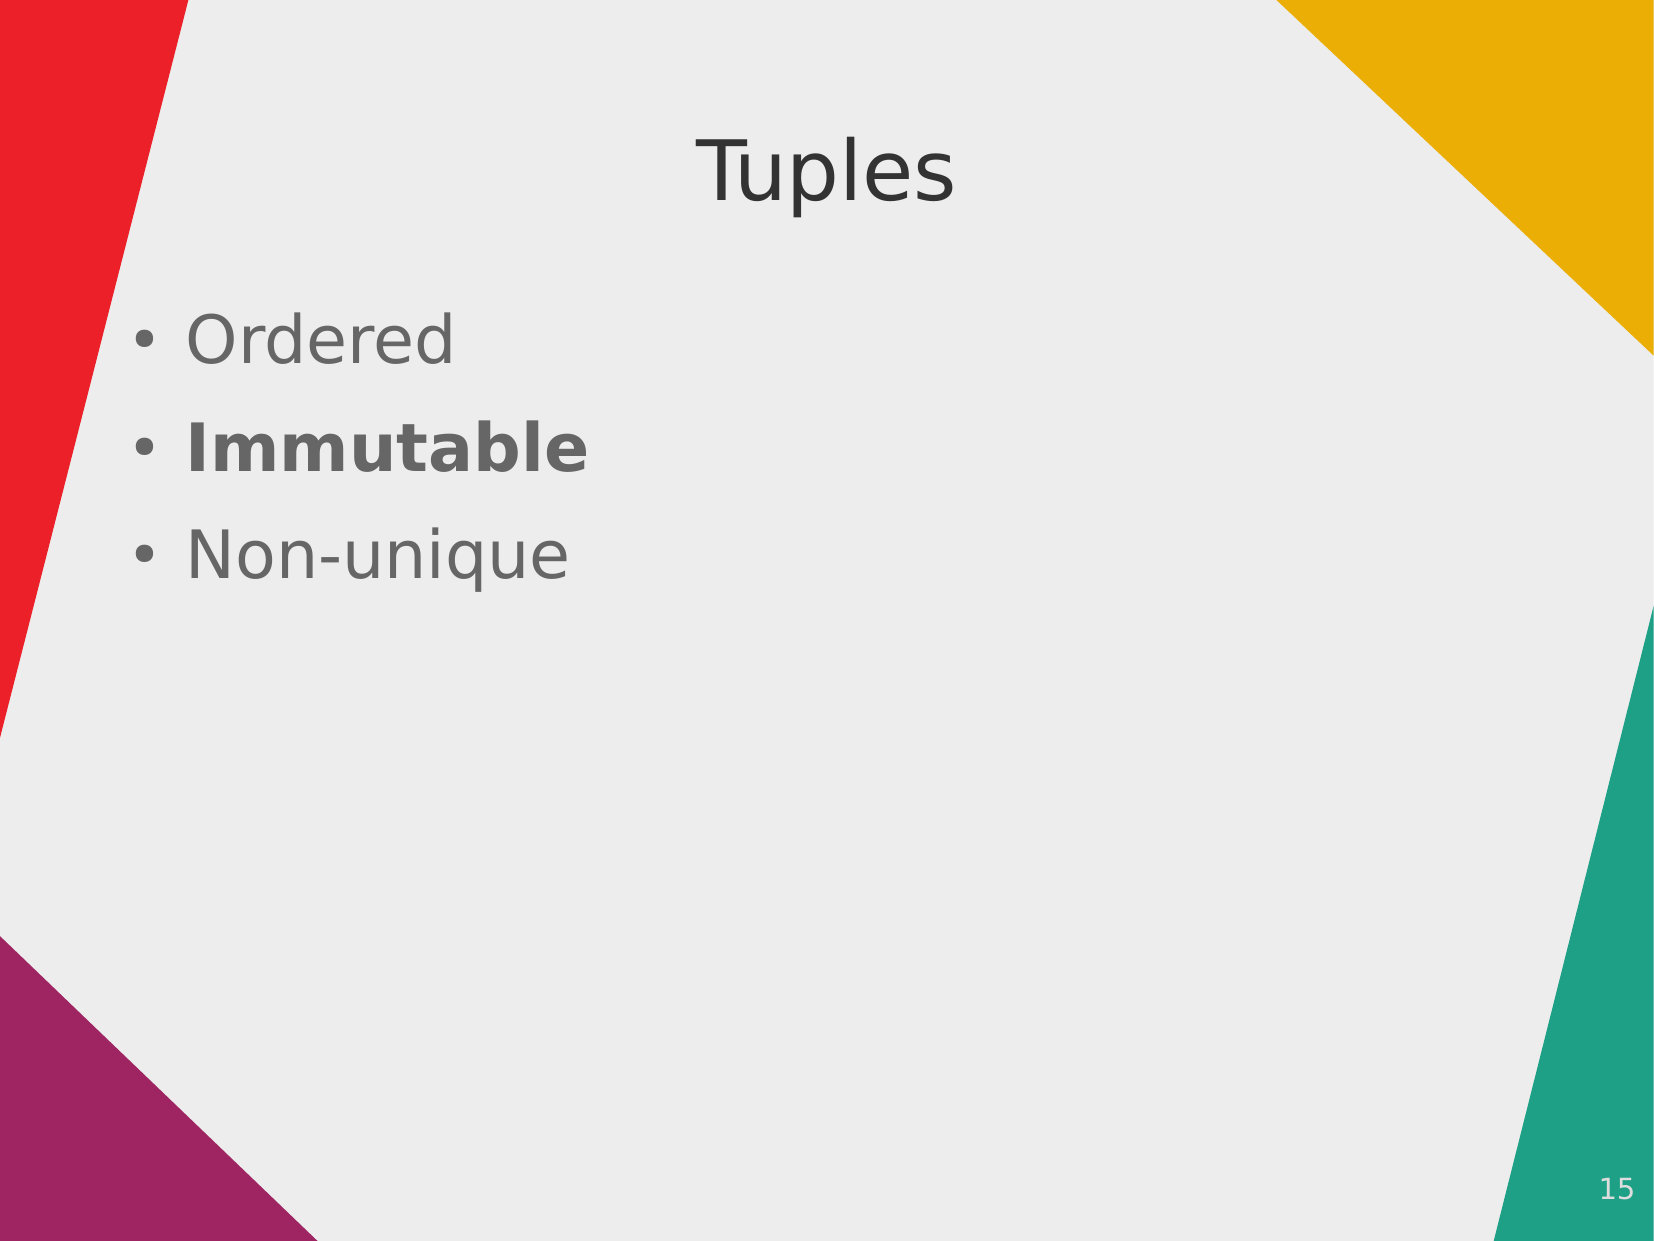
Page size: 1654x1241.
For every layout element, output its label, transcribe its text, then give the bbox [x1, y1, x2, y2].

list Ordered Immutable Non-unique [114, 302, 1539, 1033]
title Tuples [114, 73, 1539, 271]
